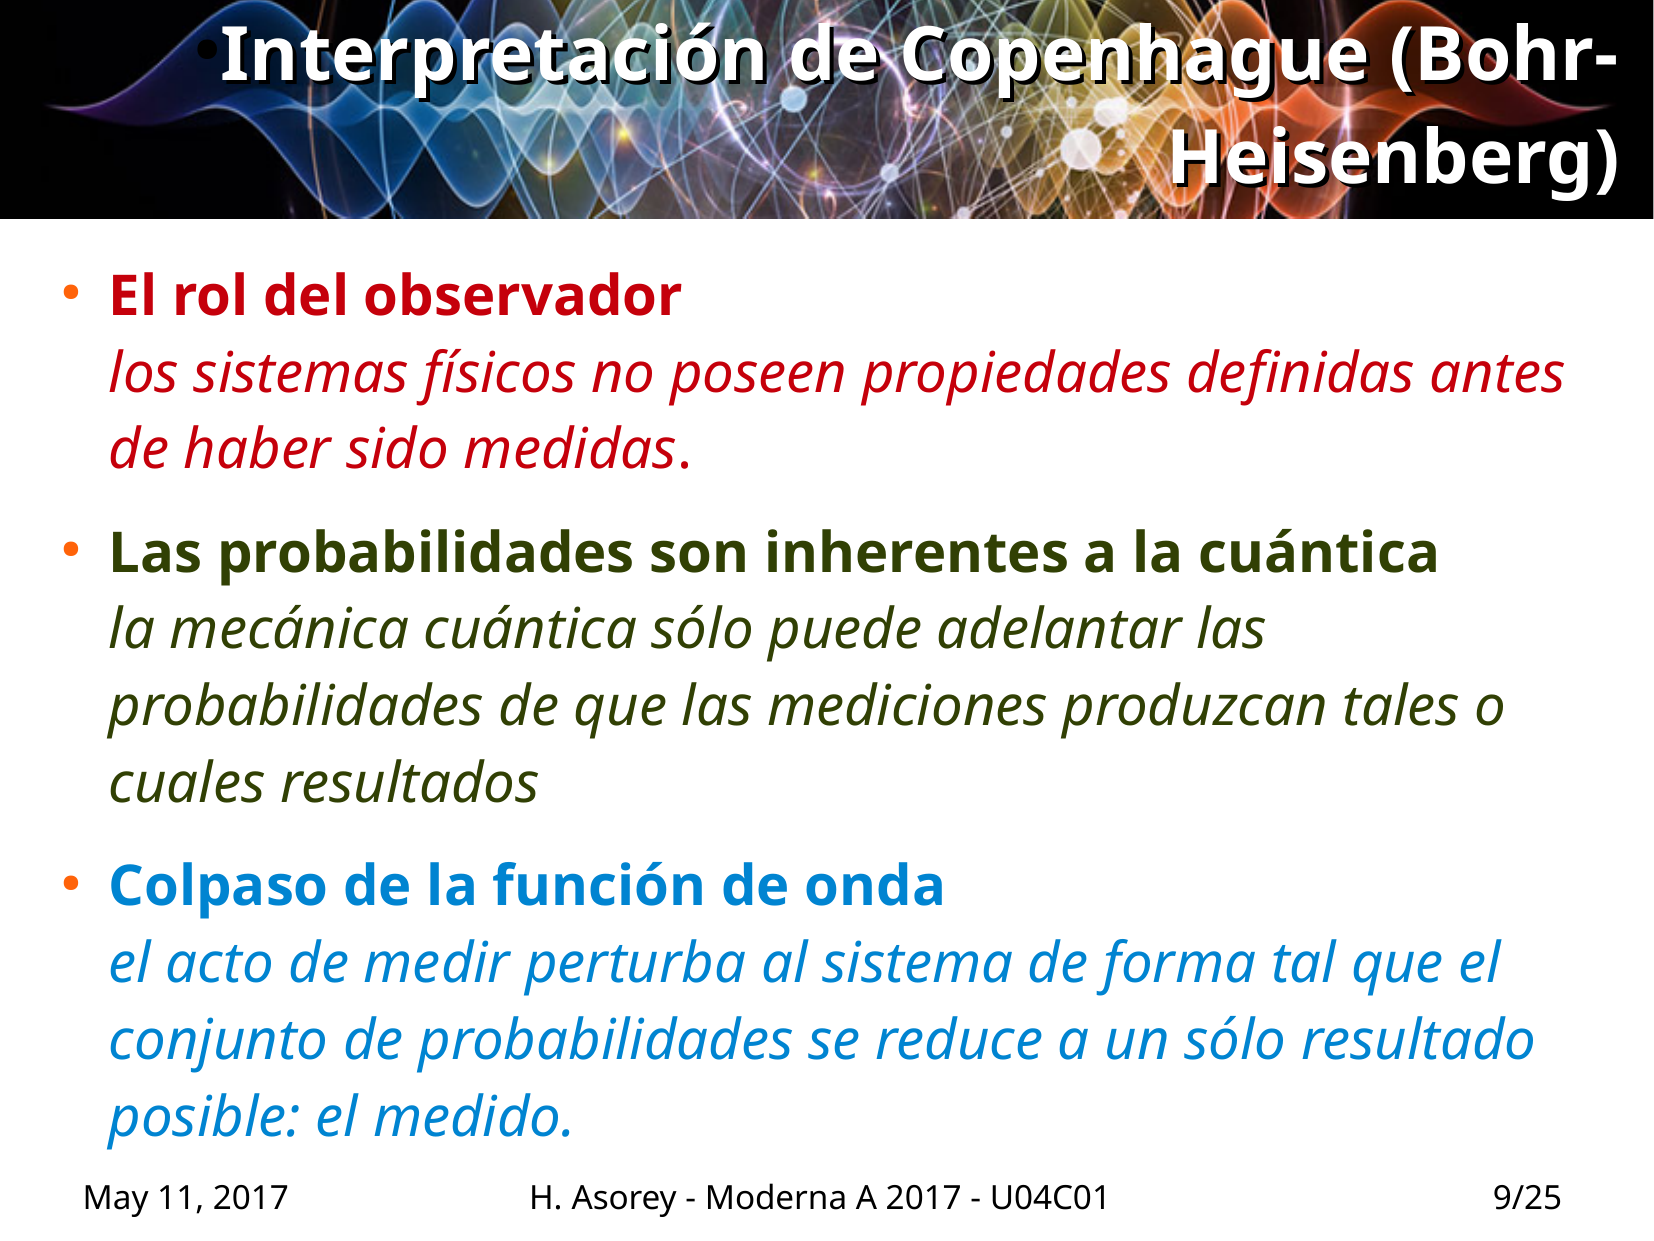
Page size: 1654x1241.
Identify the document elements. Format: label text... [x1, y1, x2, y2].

list El rol del observador los sistemas físicos no poseen propiedades definidas antes de haber sido medidas. Las probabilidades son inherentes a la cuántica la mecánica cuántica sólo puede adelantar las probabilidades de que las mediciones produzcan tales o cuales resultados Colpaso de la función de onda el acto de medir perturba al sistema de forma tal que el conjunto de probabilidades se reduce a un sólo resultado posible: el medido. [45, 255, 1606, 1156]
title Interpretación de Copenhague (Bohr-Heisenberg) [0, 11, 1621, 195]
picture [0, 0, 1654, 219]
